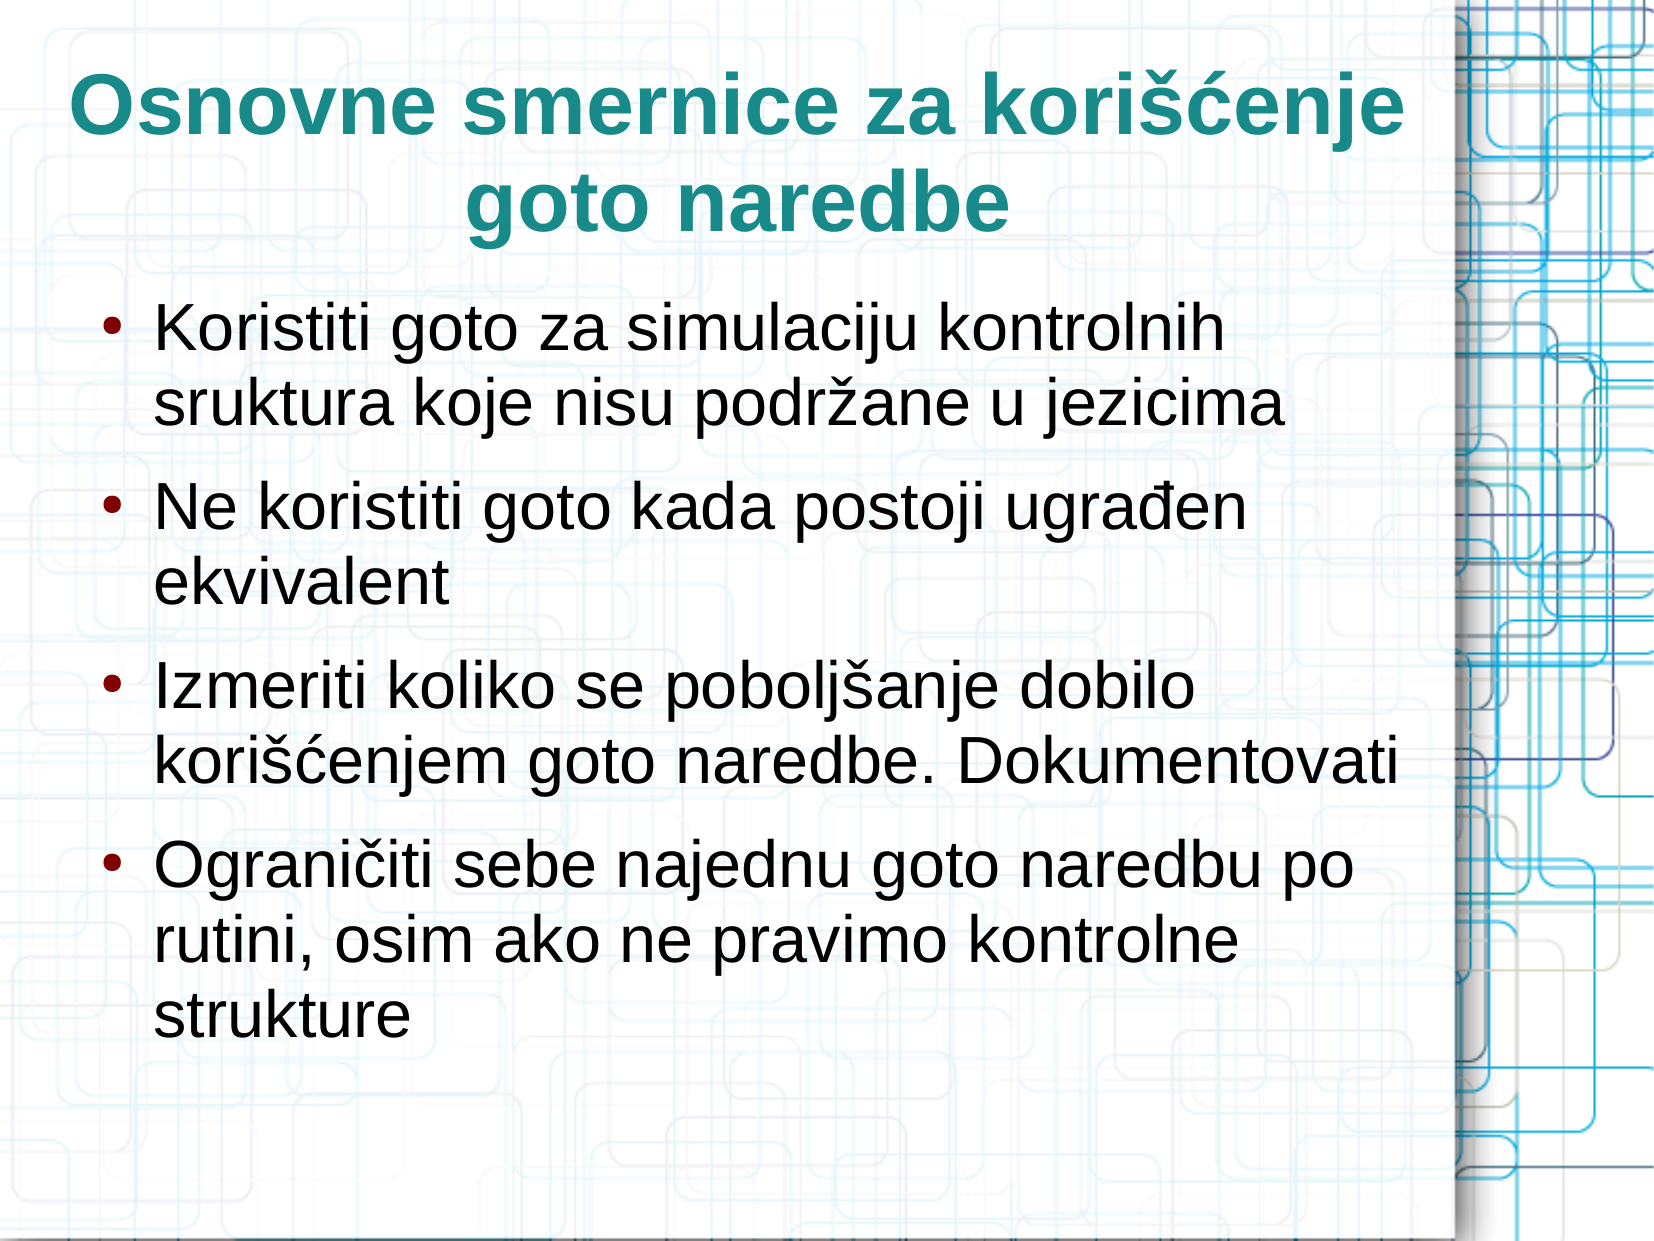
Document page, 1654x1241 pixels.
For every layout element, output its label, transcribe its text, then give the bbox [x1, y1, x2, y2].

title Osnovne smernice za korišćenje goto naredbe [59, 49, 1418, 257]
list Koristiti goto za simulaciju kontrolnih sruktura koje nisu podržane u jezicima Ne koristiti goto kada postoji ugrađen ekvivalent Izmeriti koliko se poboljšanje dobilo korišćenjem goto naredbe. Dokumentovati Ograničiti sebe najednu goto naredbu po rutini, osim ako ne pravimo kontrolne strukture [82, 290, 1418, 1109]
picture [0, 0, 1654, 1241]
